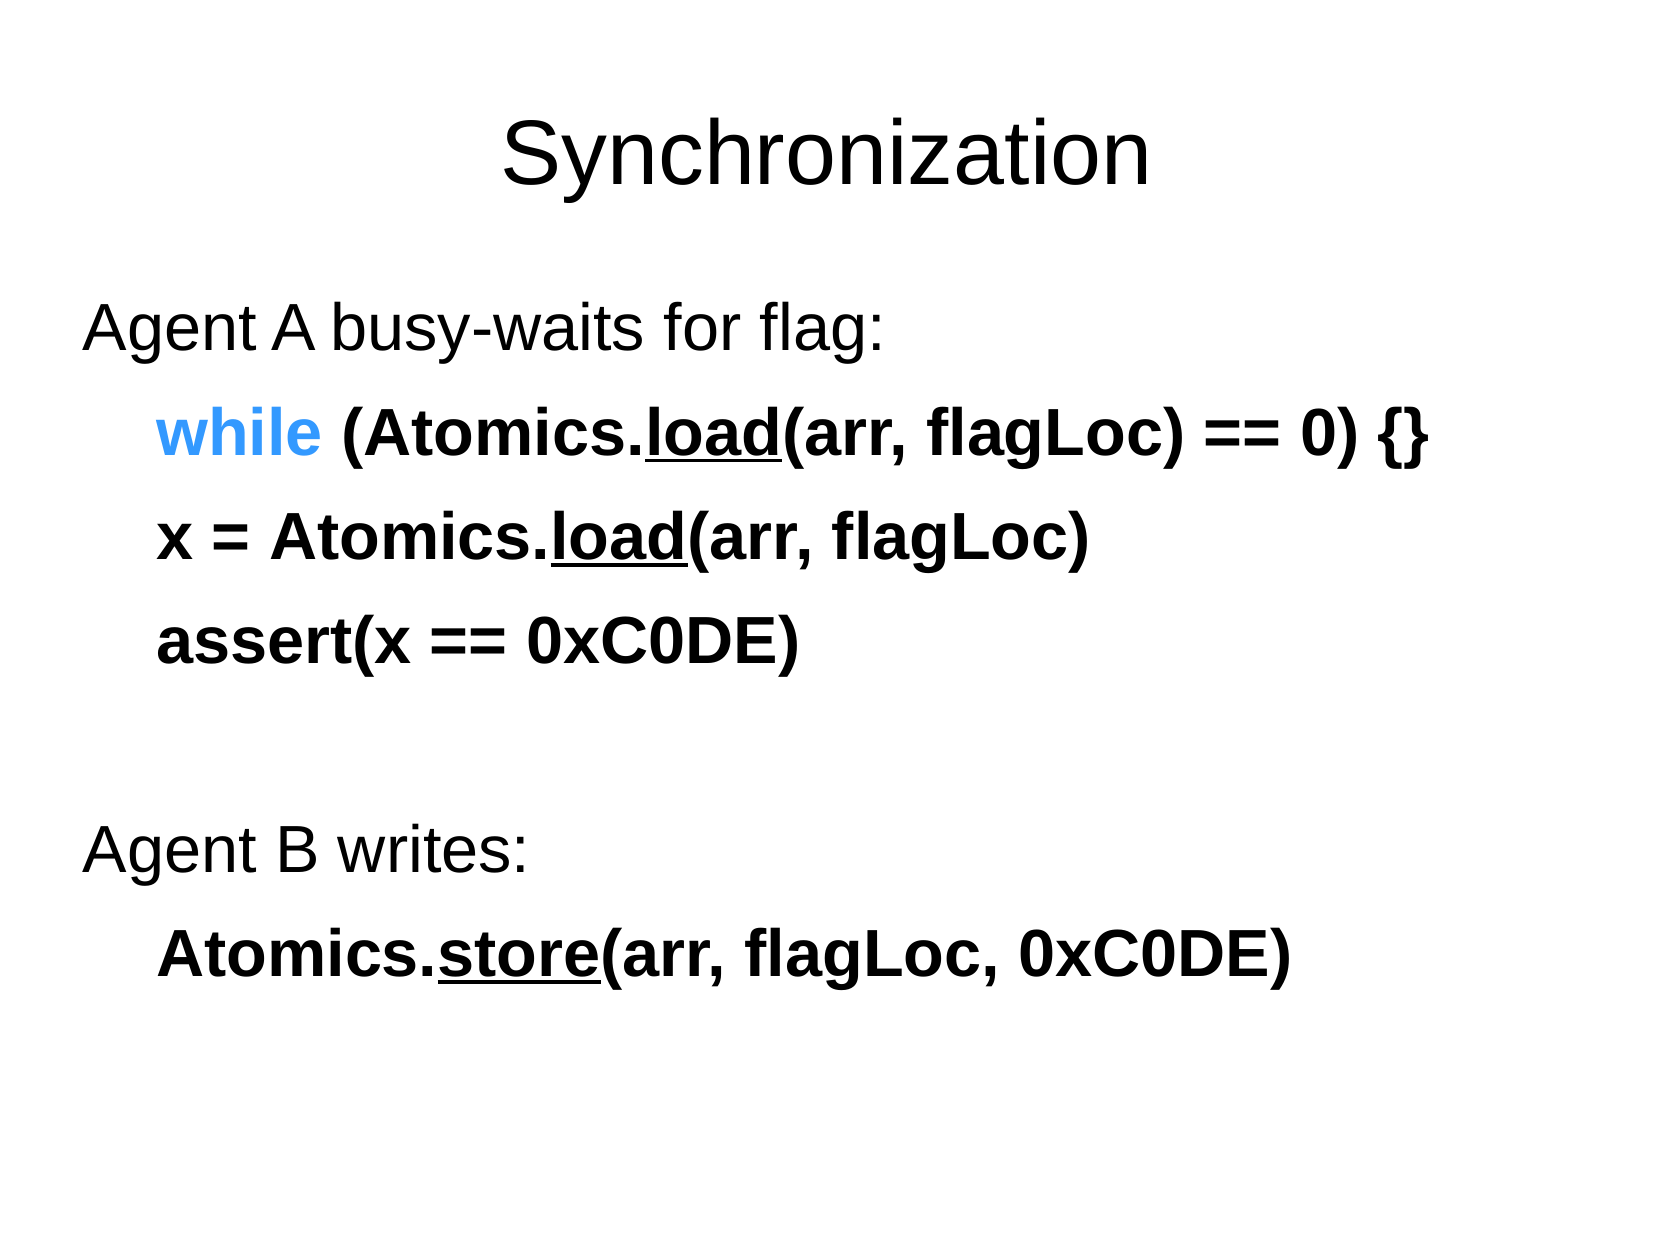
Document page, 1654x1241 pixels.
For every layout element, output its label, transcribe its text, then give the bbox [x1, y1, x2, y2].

title Synchronization [82, 49, 1571, 257]
list Agent A busy-waits for flag: while (Atomics.load(arr, flagLoc) == 0) {} x = Atomics.load(arr, flagLoc) assert(x == 0xC0DE) Agent B writes: Atomics.store(arr, flagLoc, 0xC0DE) [82, 290, 1621, 1171]
